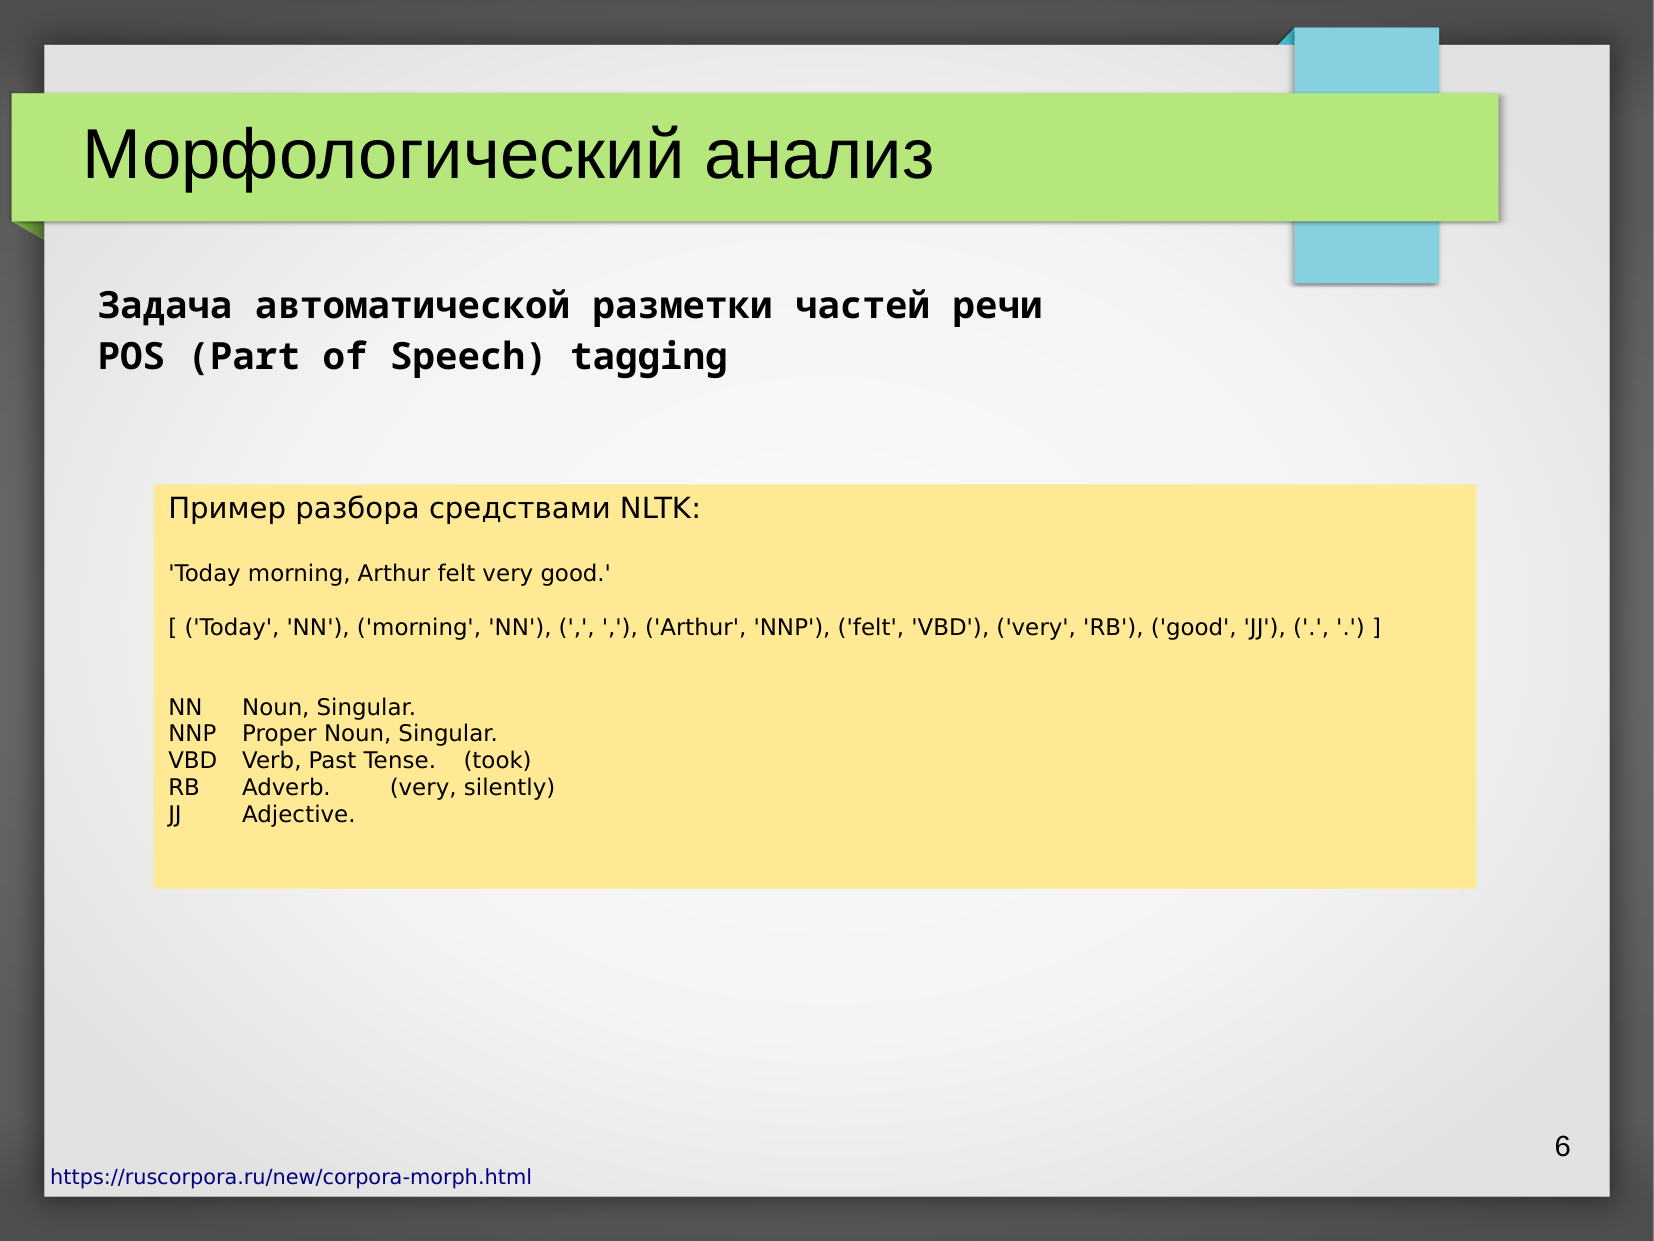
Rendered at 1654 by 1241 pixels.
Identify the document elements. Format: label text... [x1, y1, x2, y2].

title Морфологический анализ [82, 114, 993, 194]
text_box Пример разбора средствами NLTK: 'Today morning, Arthur felt very good.' [ ('Today', 'NN'), ('morning', 'NN'), (',', ','), ('Arthur', 'NNP'), ('felt', 'VBD'), ('very', 'RB'), ('good', 'JJ'), ('.', '.') ] NN Noun, Singular. NNP Proper Noun, Singular. VBD Verb, Past Tense. (took) RB Adverb. (very, silently) JJ Adjective. [153, 484, 1477, 889]
text_box https://ruscorpora.ru/new/corpora-morph.html [35, 1157, 735, 1197]
picture [0, 0, 1654, 1241]
text_box Задача автоматической разметки частей речи POS (Part of Speech) tagging [82, 271, 1205, 374]
